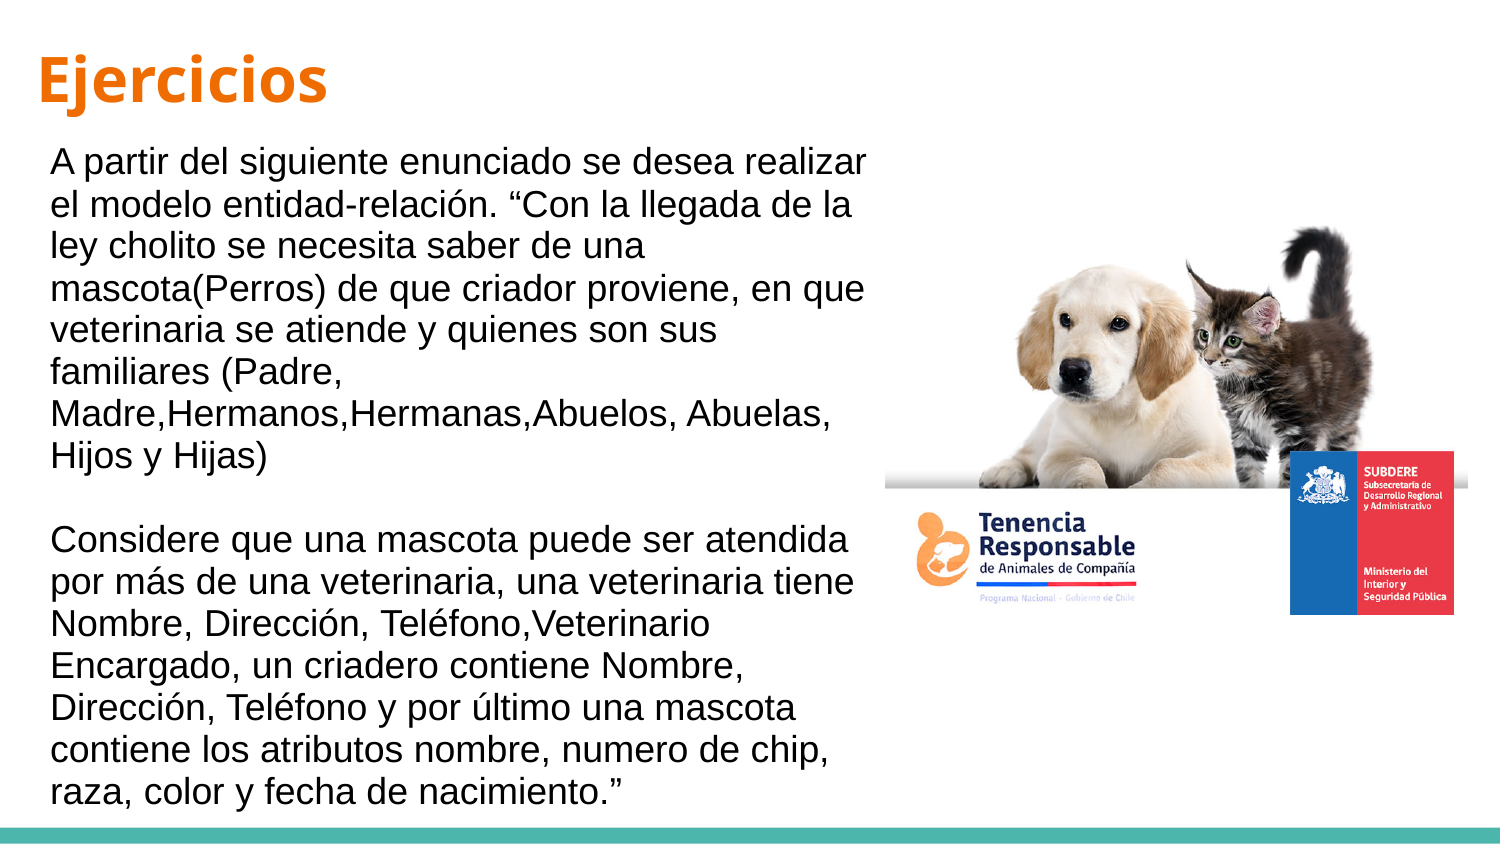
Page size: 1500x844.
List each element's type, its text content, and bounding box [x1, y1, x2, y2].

picture [885, 224, 1468, 615]
text_box A partir del siguiente enunciado se desea realizar el modelo entidad-relación. “Con la llegada de la ley cholito se necesita saber de una mascota(Perros) de que criador proviene, en que veterinaria se atiende y quienes son sus familiares (Padre, Madre,Hermanos,Hermanas,Abuelos, Abuelas, Hijos y Hijas) Considere que una mascota puede ser atendida por más de una veterinaria, una veterinaria tiene Nombre, Dirección, Teléfono,Veterinario Encargado, un criadero contiene Nombre, Dirección, Teléfono y por último una mascota contiene los atributos nombre, numero de chip, raza, color y fecha de nacimiento.” [35, 133, 898, 821]
title Ejercicios [21, 19, 1420, 136]
